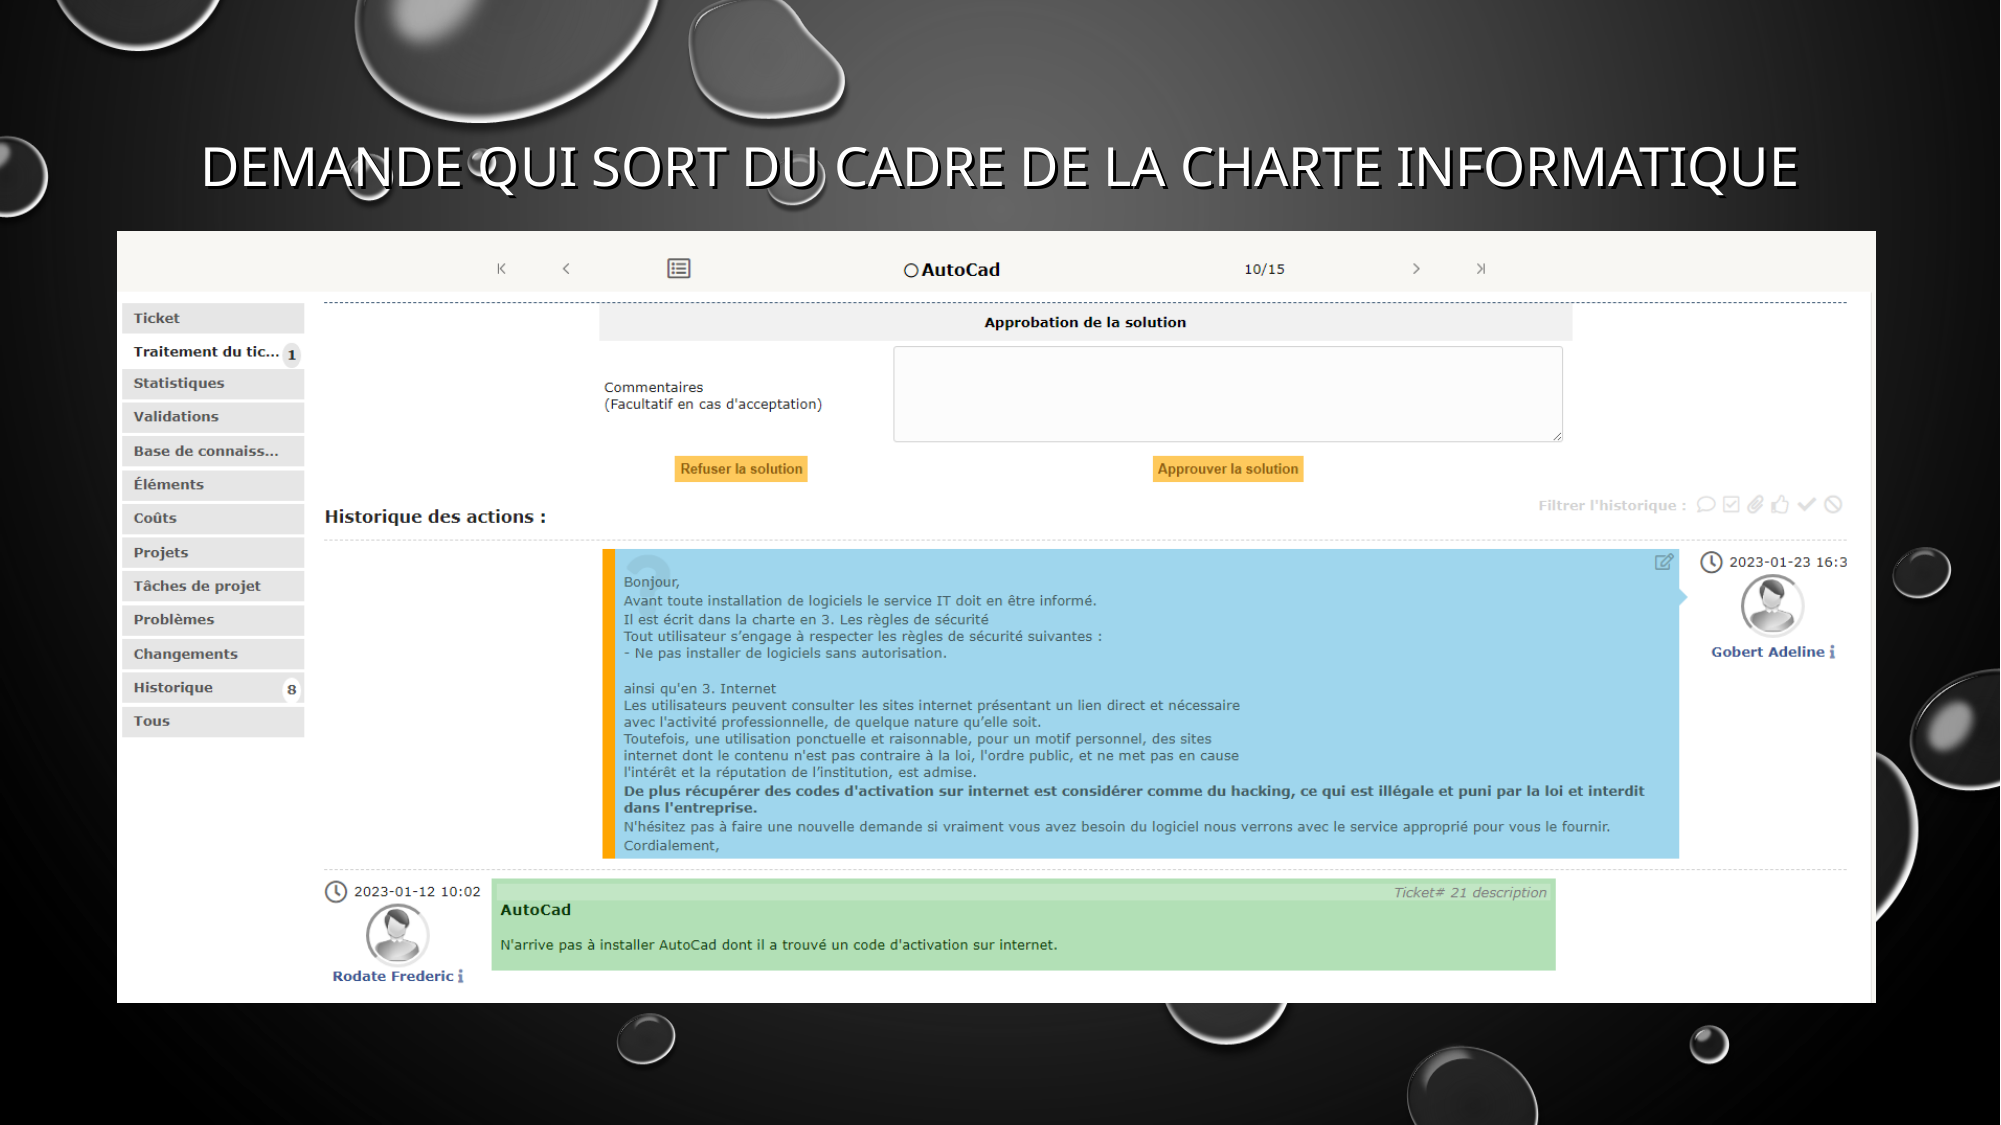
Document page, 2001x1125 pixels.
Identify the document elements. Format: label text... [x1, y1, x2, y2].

picture [117, 231, 1876, 1003]
title Demande qui sort du cadre de la charte informatique [121, 83, 1879, 206]
